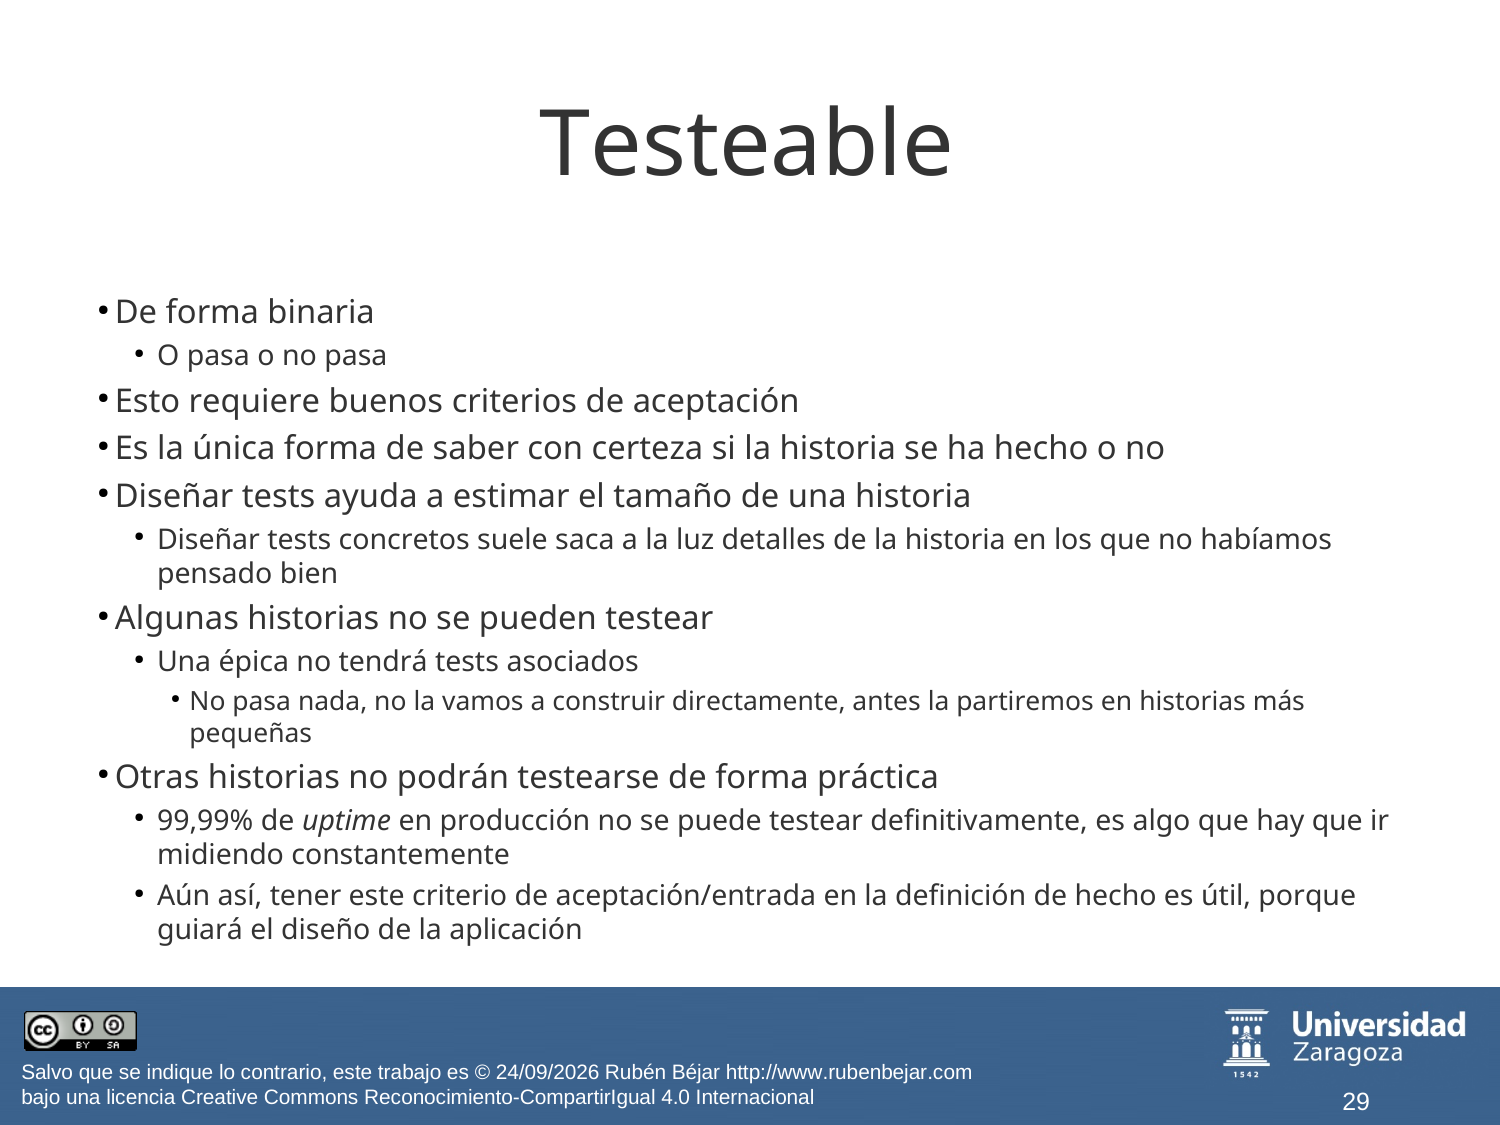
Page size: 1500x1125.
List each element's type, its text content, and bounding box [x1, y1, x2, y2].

list De forma binaria O pasa o no pasa Esto requiere buenos criterios de aceptación Es la única forma de saber con certeza si la historia se ha hecho o no Diseñar tests ayuda a estimar el tamaño de una historia Diseñar tests concretos suele saca a la luz detalles de la historia en los que no habíamos pensado bien Algunas historias no se pueden testear Una épica no tendrá tests asociados No pasa nada, no la vamos a construir directamente, antes la partiremos en historias más pequeñas Otras historias no podrán testearse de forma práctica 99,99% de uptime en producción no se puede testear definitivamente, es algo que hay que ir midiendo constantemente Aún así, tener este criterio de aceptación/entrada en la definición de hecho es útil, porque guiará el diseño de la aplicación [82, 283, 1418, 957]
picture [0, 987, 1500, 1125]
title Testeable [74, 21, 1420, 257]
